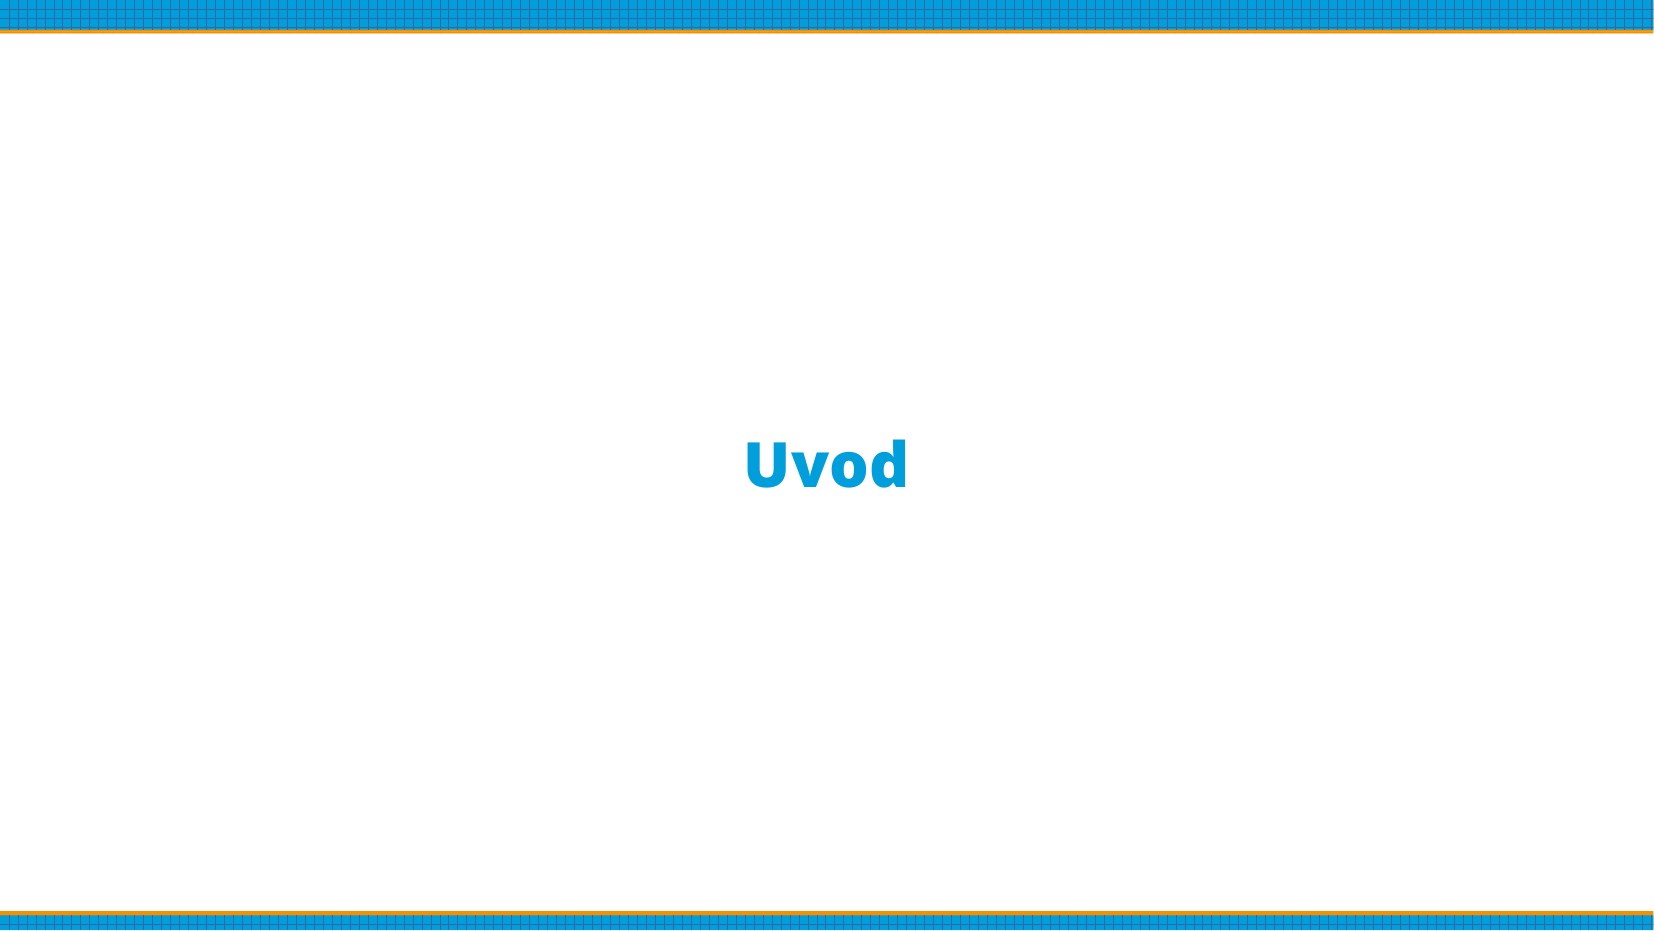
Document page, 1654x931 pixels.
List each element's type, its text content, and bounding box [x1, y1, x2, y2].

subtitle Uvod [82, 103, 1571, 824]
